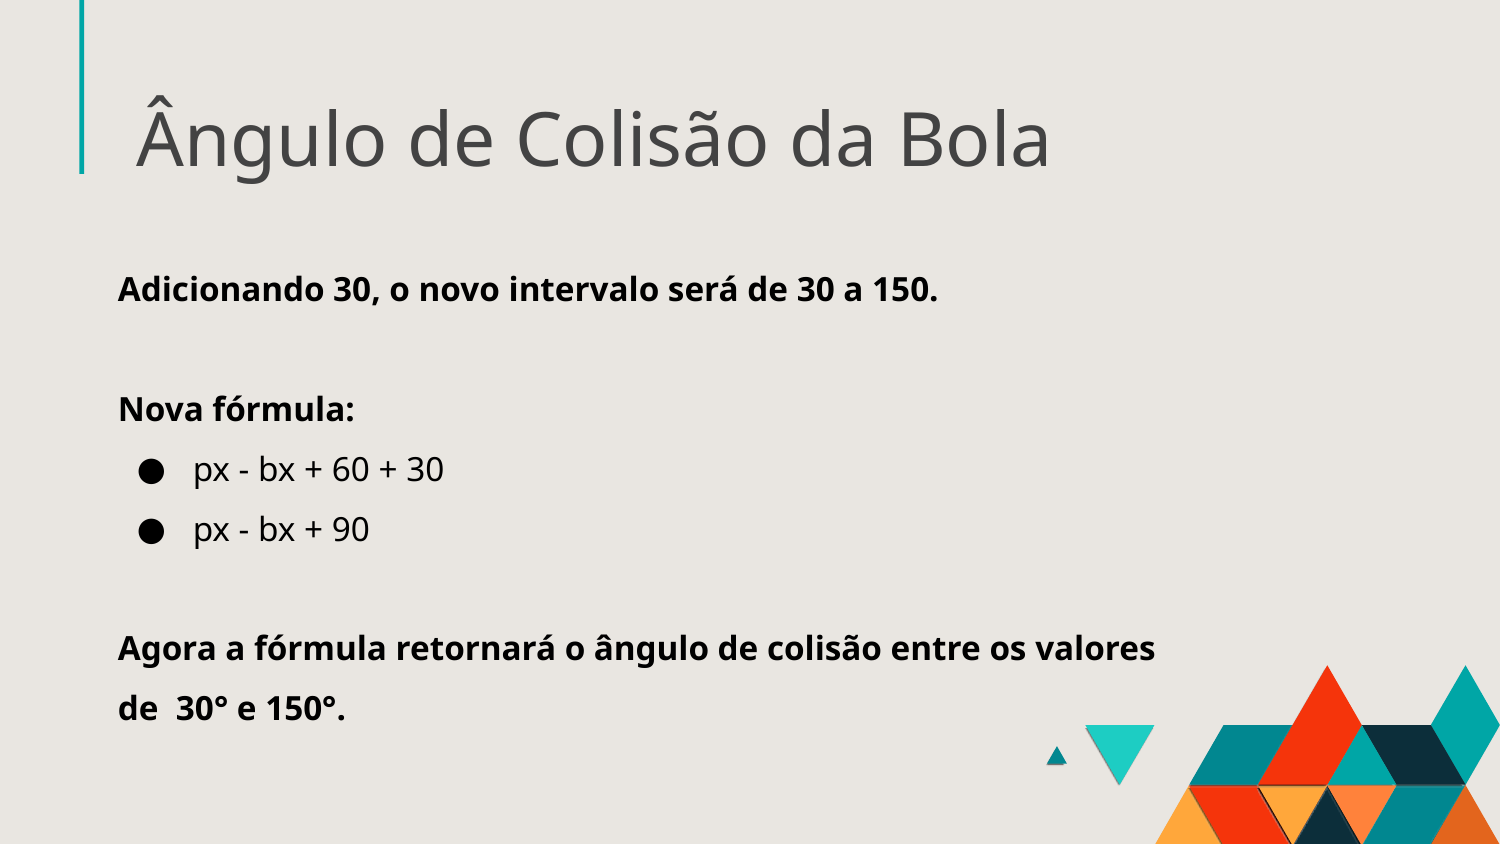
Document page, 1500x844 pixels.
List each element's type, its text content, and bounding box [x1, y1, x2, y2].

title Ângulo de Colisão da Bola [121, 101, 1450, 197]
text_box Adicionando 30, o novo intervalo será de 30 a 150. Nova fórmula: px - bx + 60 + 30 px - bx + 90 Agora a fórmula retornará o ângulo de colisão entre os valores de 30° e 150°. [102, 233, 1205, 804]
